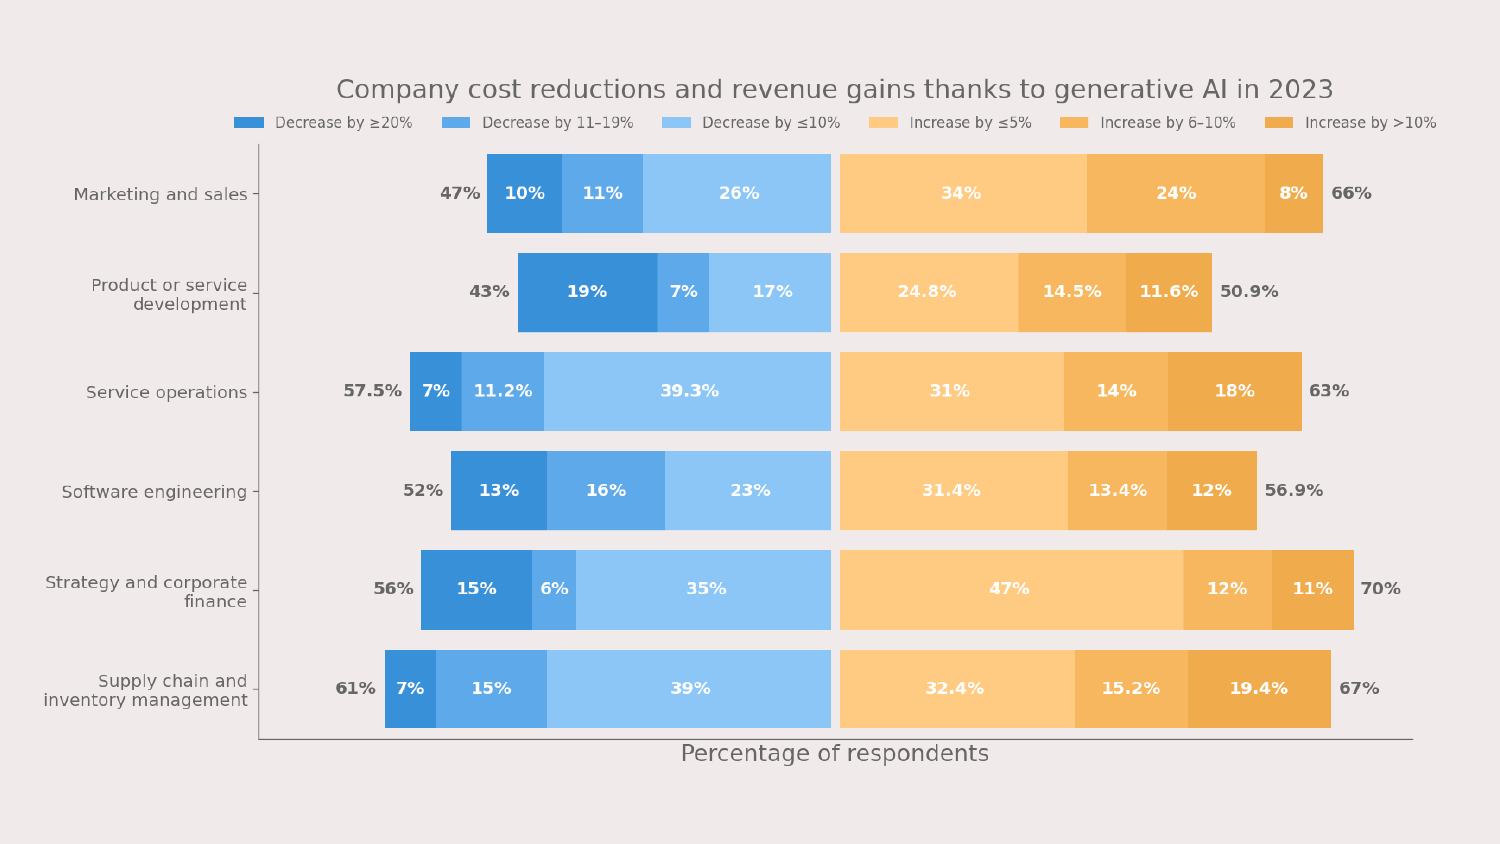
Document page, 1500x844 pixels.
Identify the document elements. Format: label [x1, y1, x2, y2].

picture [24, 59, 1475, 785]
